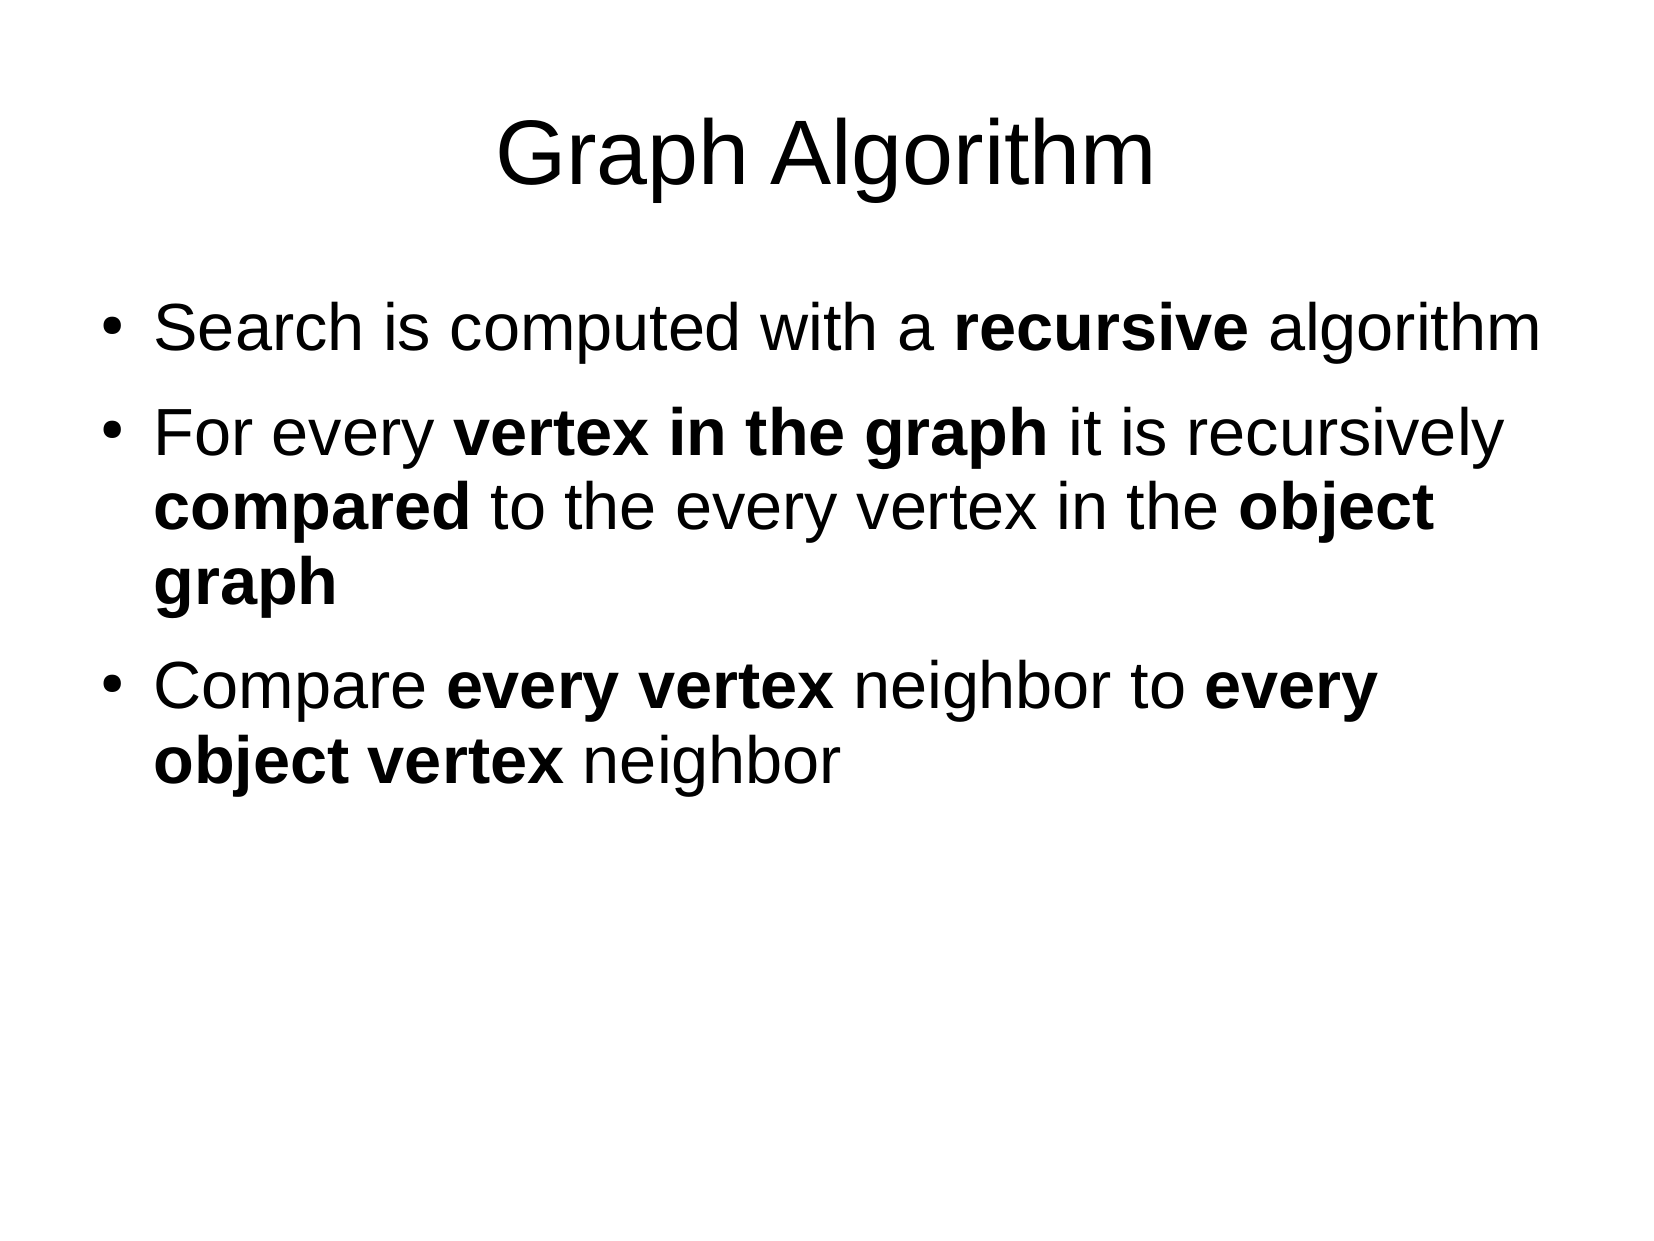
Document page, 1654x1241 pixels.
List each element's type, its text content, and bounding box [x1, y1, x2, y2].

title Graph Algorithm [82, 49, 1571, 257]
list Search is computed with a recursive algorithm For every vertex in the graph it is recursively compared to the every vertex in the object graph Compare every vertex neighbor to every object vertex neighbor [82, 290, 1571, 1010]
